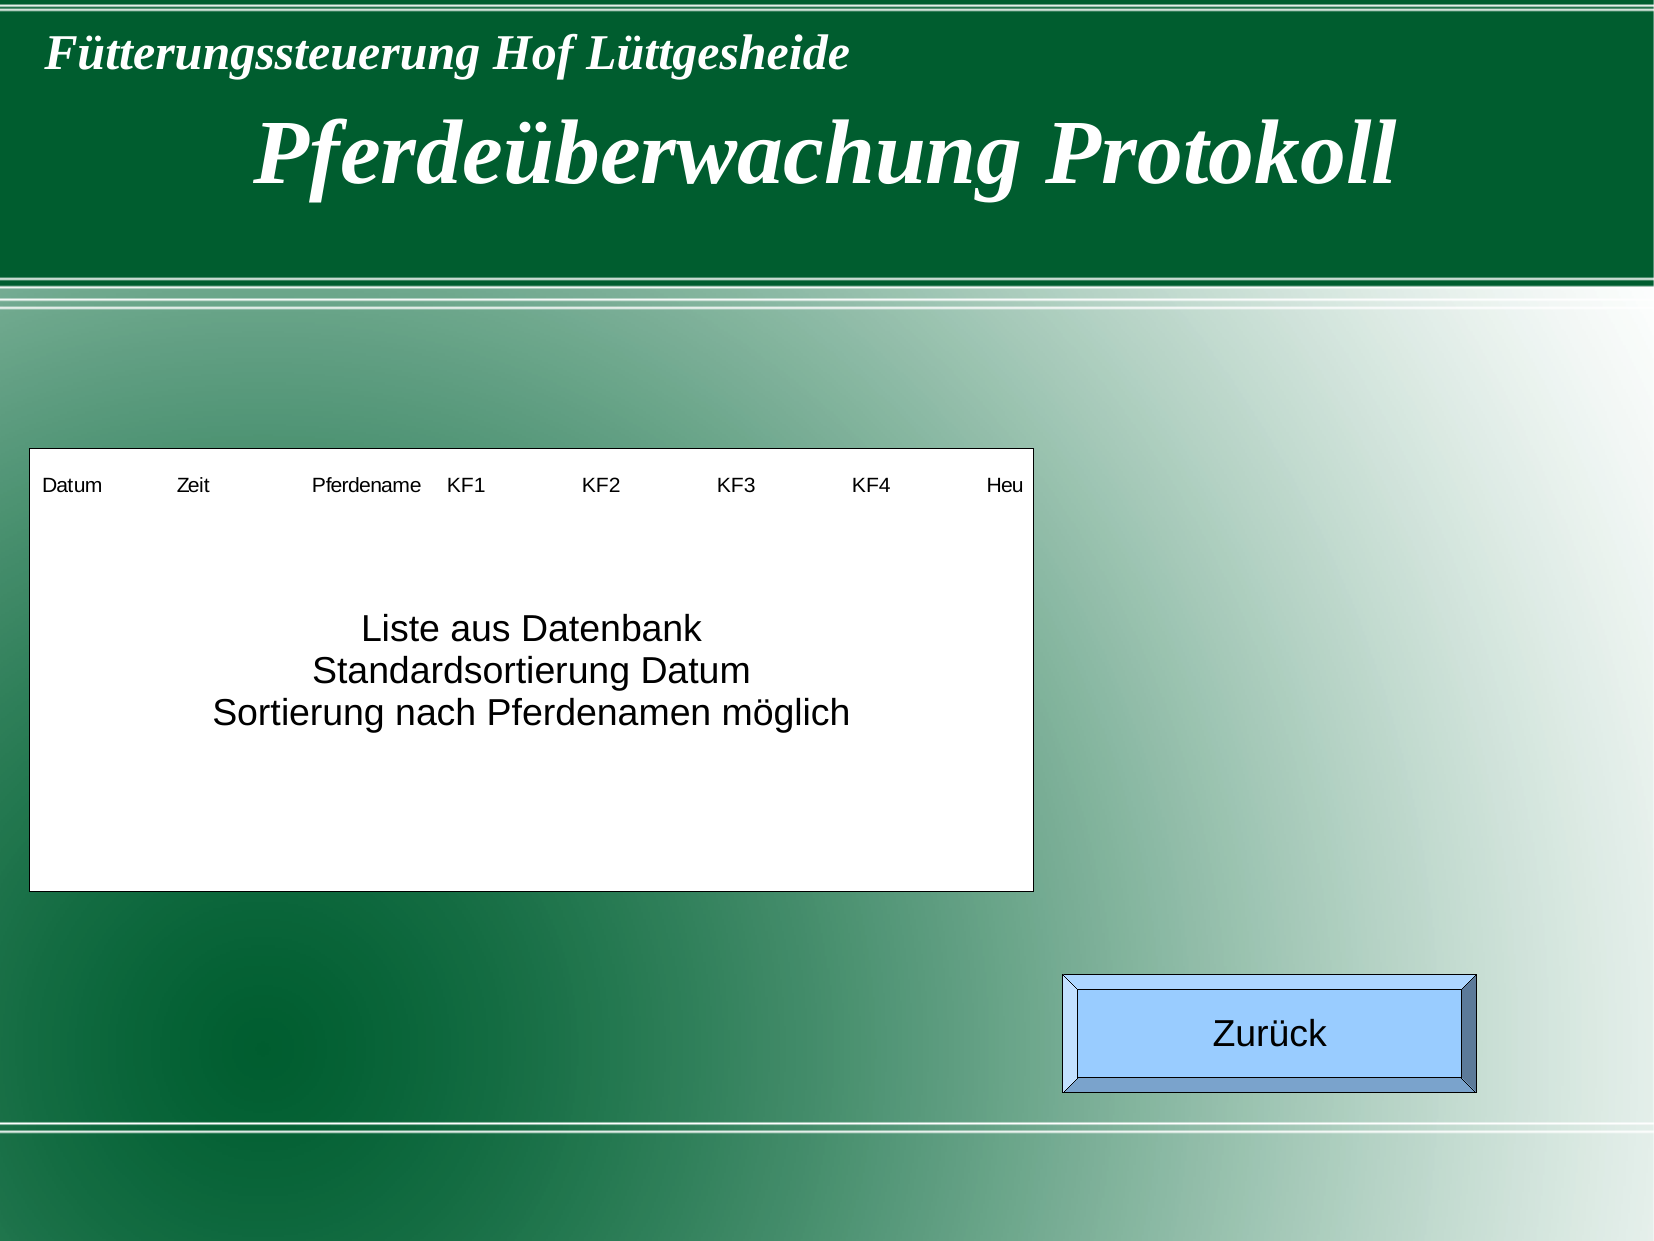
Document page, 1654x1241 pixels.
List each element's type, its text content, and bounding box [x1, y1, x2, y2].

picture [0, 0, 1654, 1241]
text_box Liste aus Datenbank Standardsortierung Datum Sortierung nach Pferdenamen möglich [29, 448, 1034, 892]
chart [39, 472, 1123, 1002]
text_box Zurück [1078, 990, 1461, 1077]
title Pferdeüberwachung Protokoll [82, 49, 1571, 257]
text_box Fütterungssteuerung Hof Lüttgesheide [29, 17, 866, 89]
